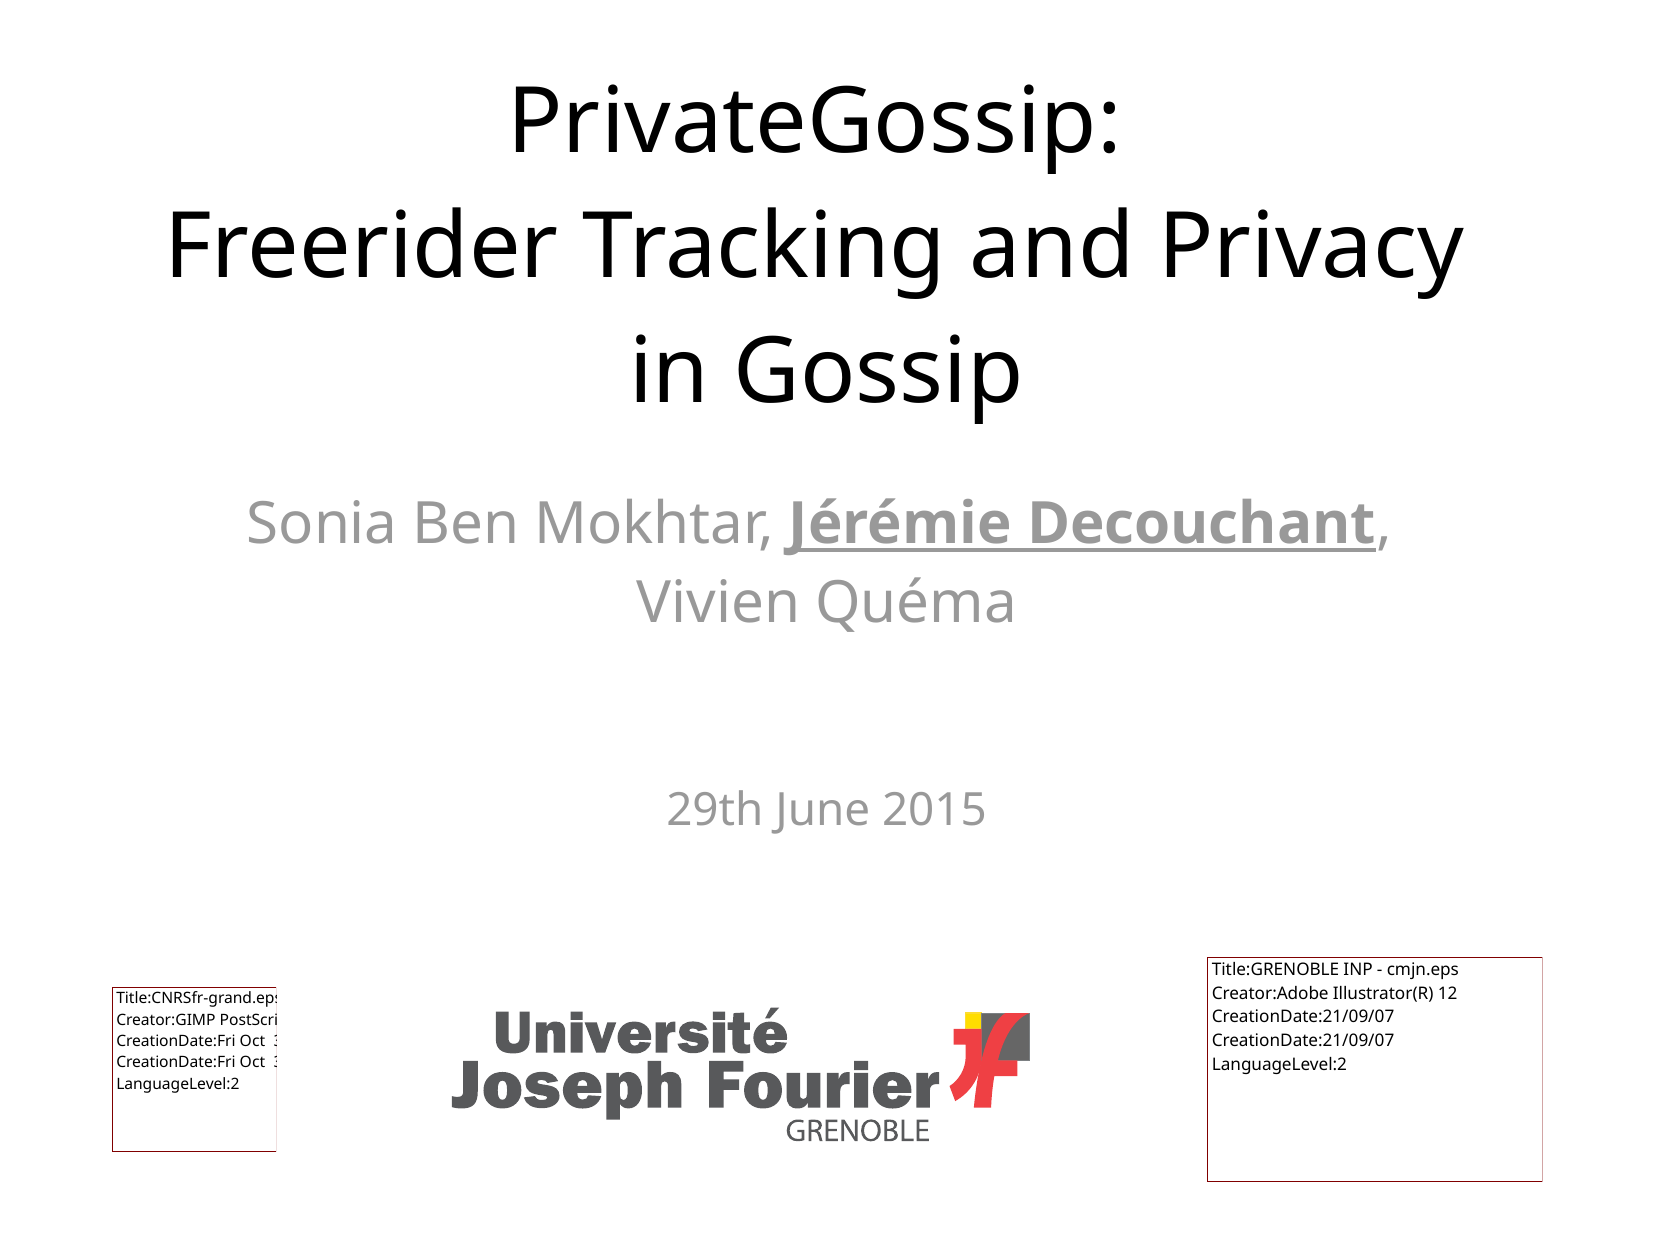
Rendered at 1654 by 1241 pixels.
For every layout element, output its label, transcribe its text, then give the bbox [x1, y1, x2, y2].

text_box Sonia Ben Mokhtar, Jérémie Decouchant, Vivien Quéma 29th June 2015 [93, 473, 1561, 886]
picture [111, 986, 277, 1152]
picture [1206, 956, 1543, 1182]
title PrivateGossip: Freerider Tracking and Privacy in Gossip [37, 86, 1616, 397]
picture [424, 985, 1059, 1152]
